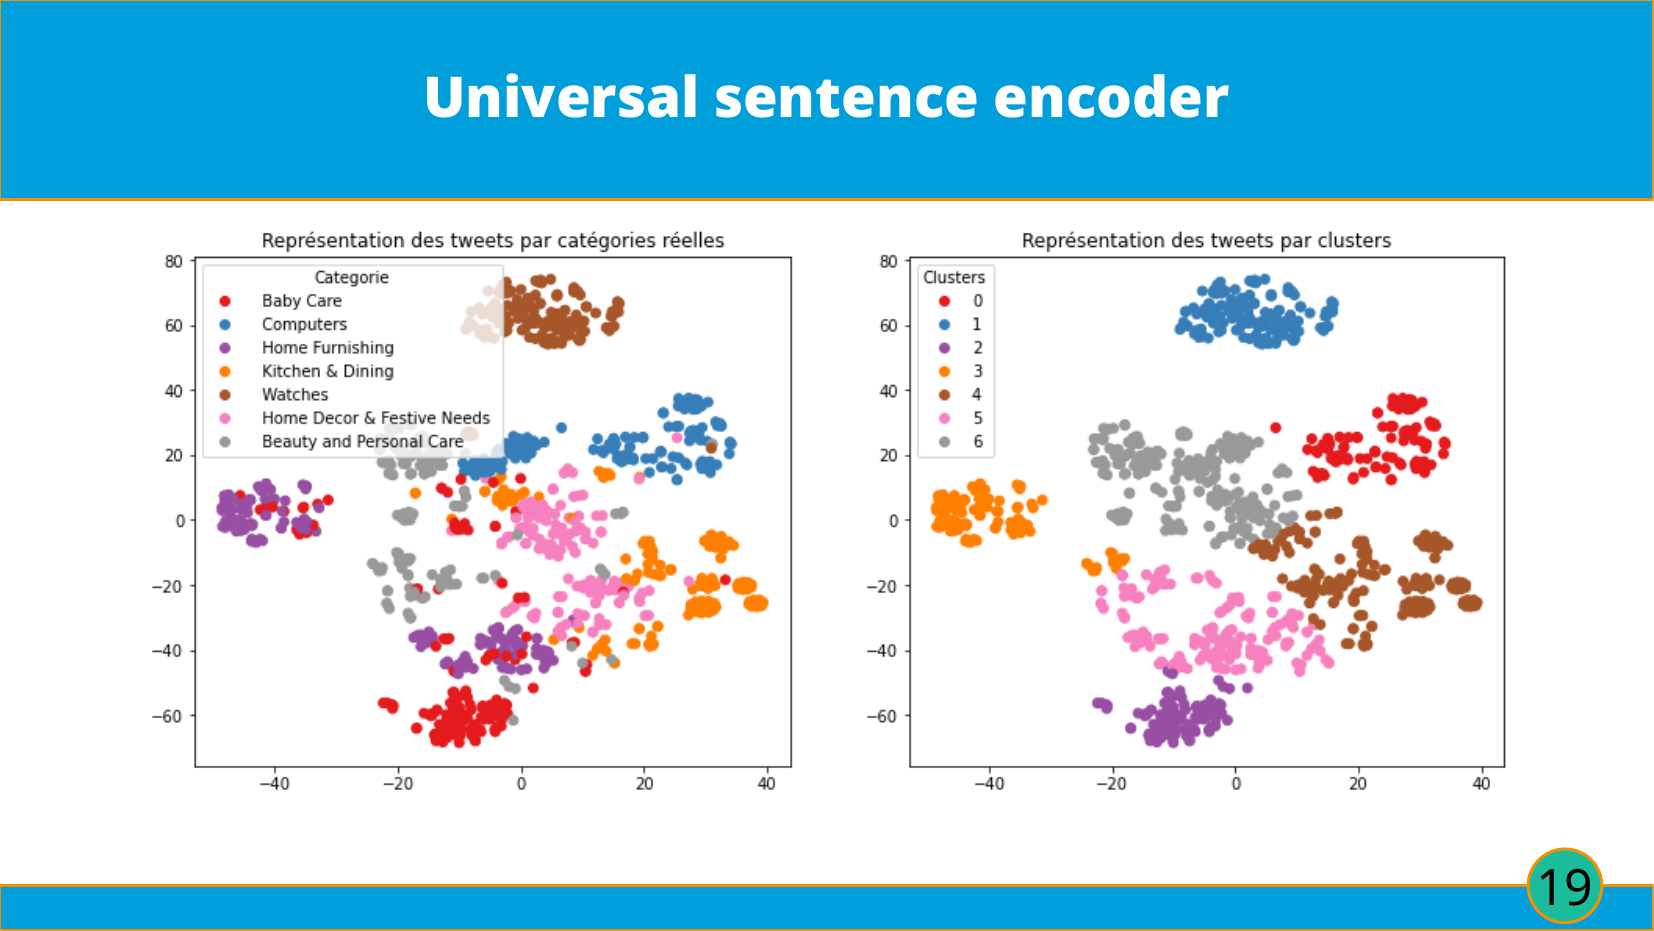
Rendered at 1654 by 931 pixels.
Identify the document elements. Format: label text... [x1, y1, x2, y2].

picture [140, 221, 1515, 804]
title Universal sentence encoder [59, 37, 1595, 155]
